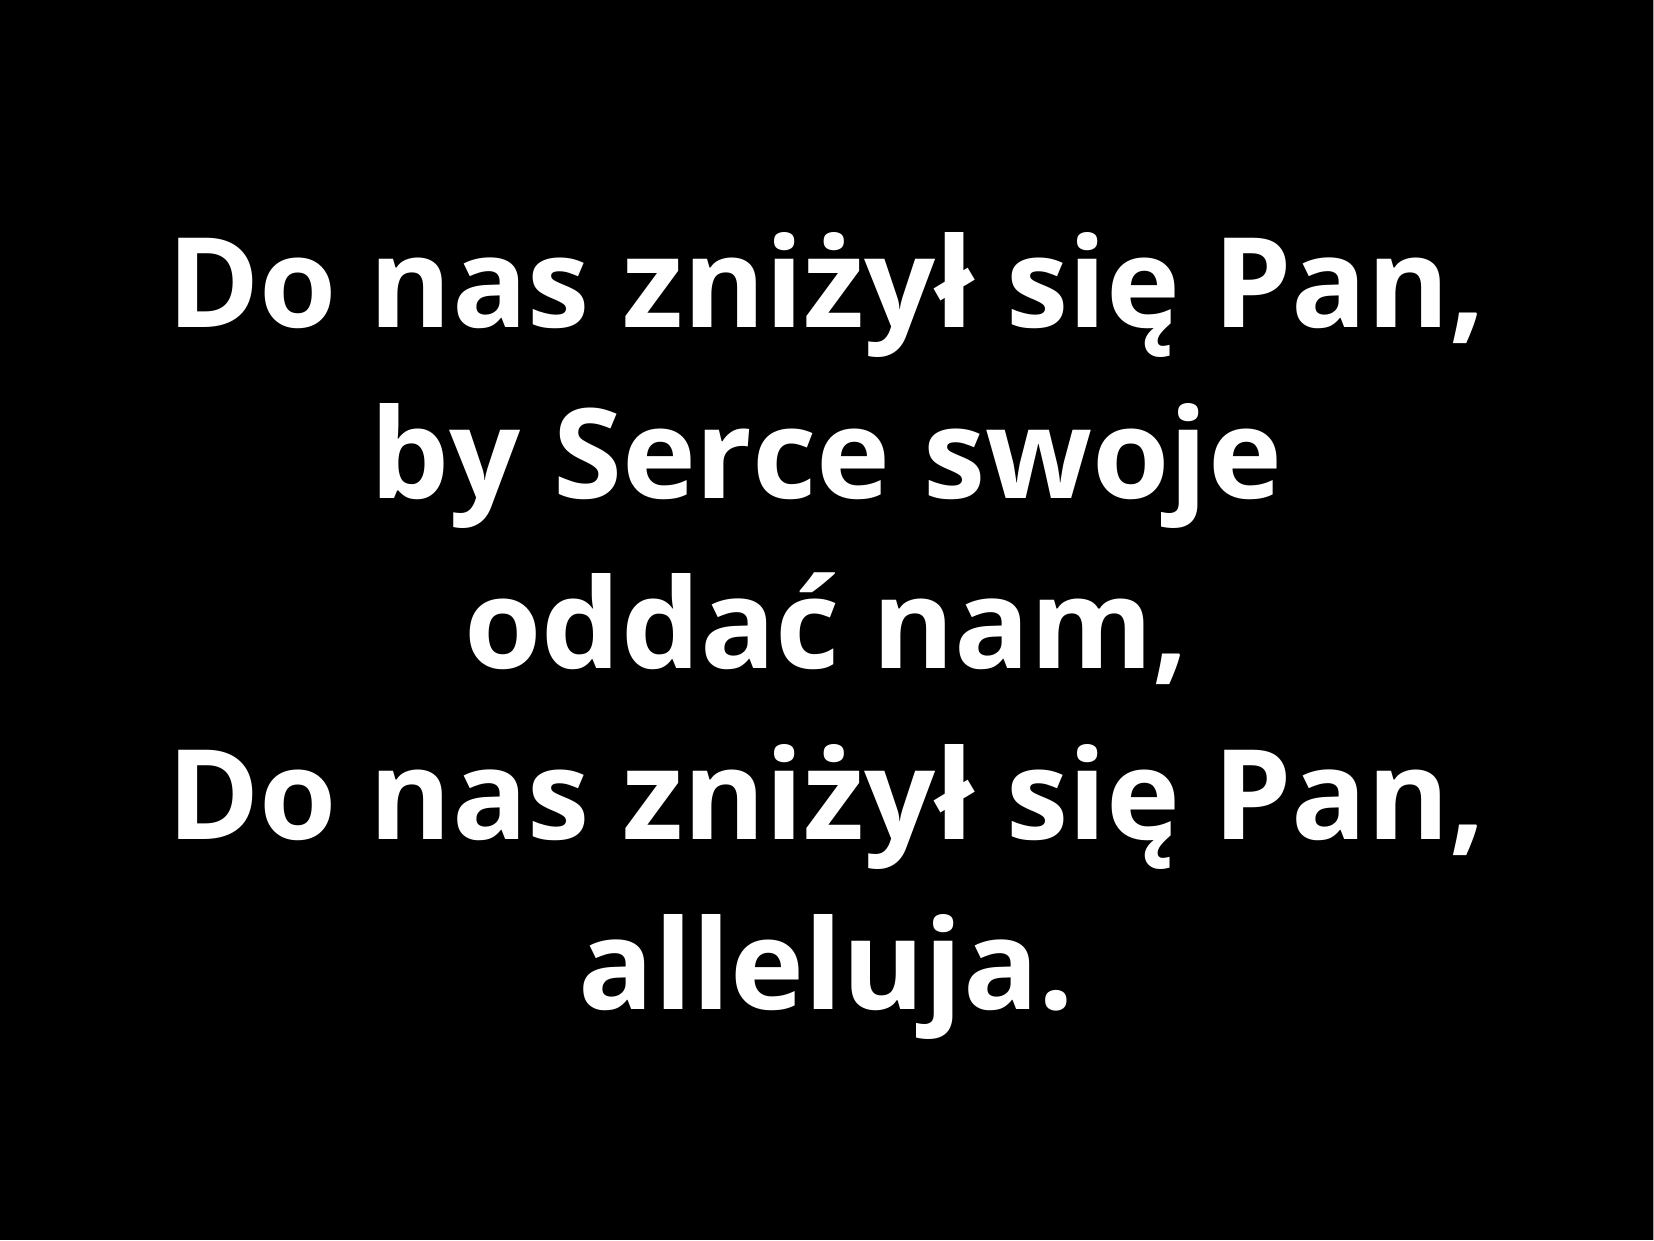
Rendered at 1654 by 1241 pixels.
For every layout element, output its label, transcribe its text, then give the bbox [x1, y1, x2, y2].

title Do nas zniżył się Pan, by Serce swoje oddać nam, Do nas zniżył się Pan, alleluja. [0, 0, 1654, 1241]
